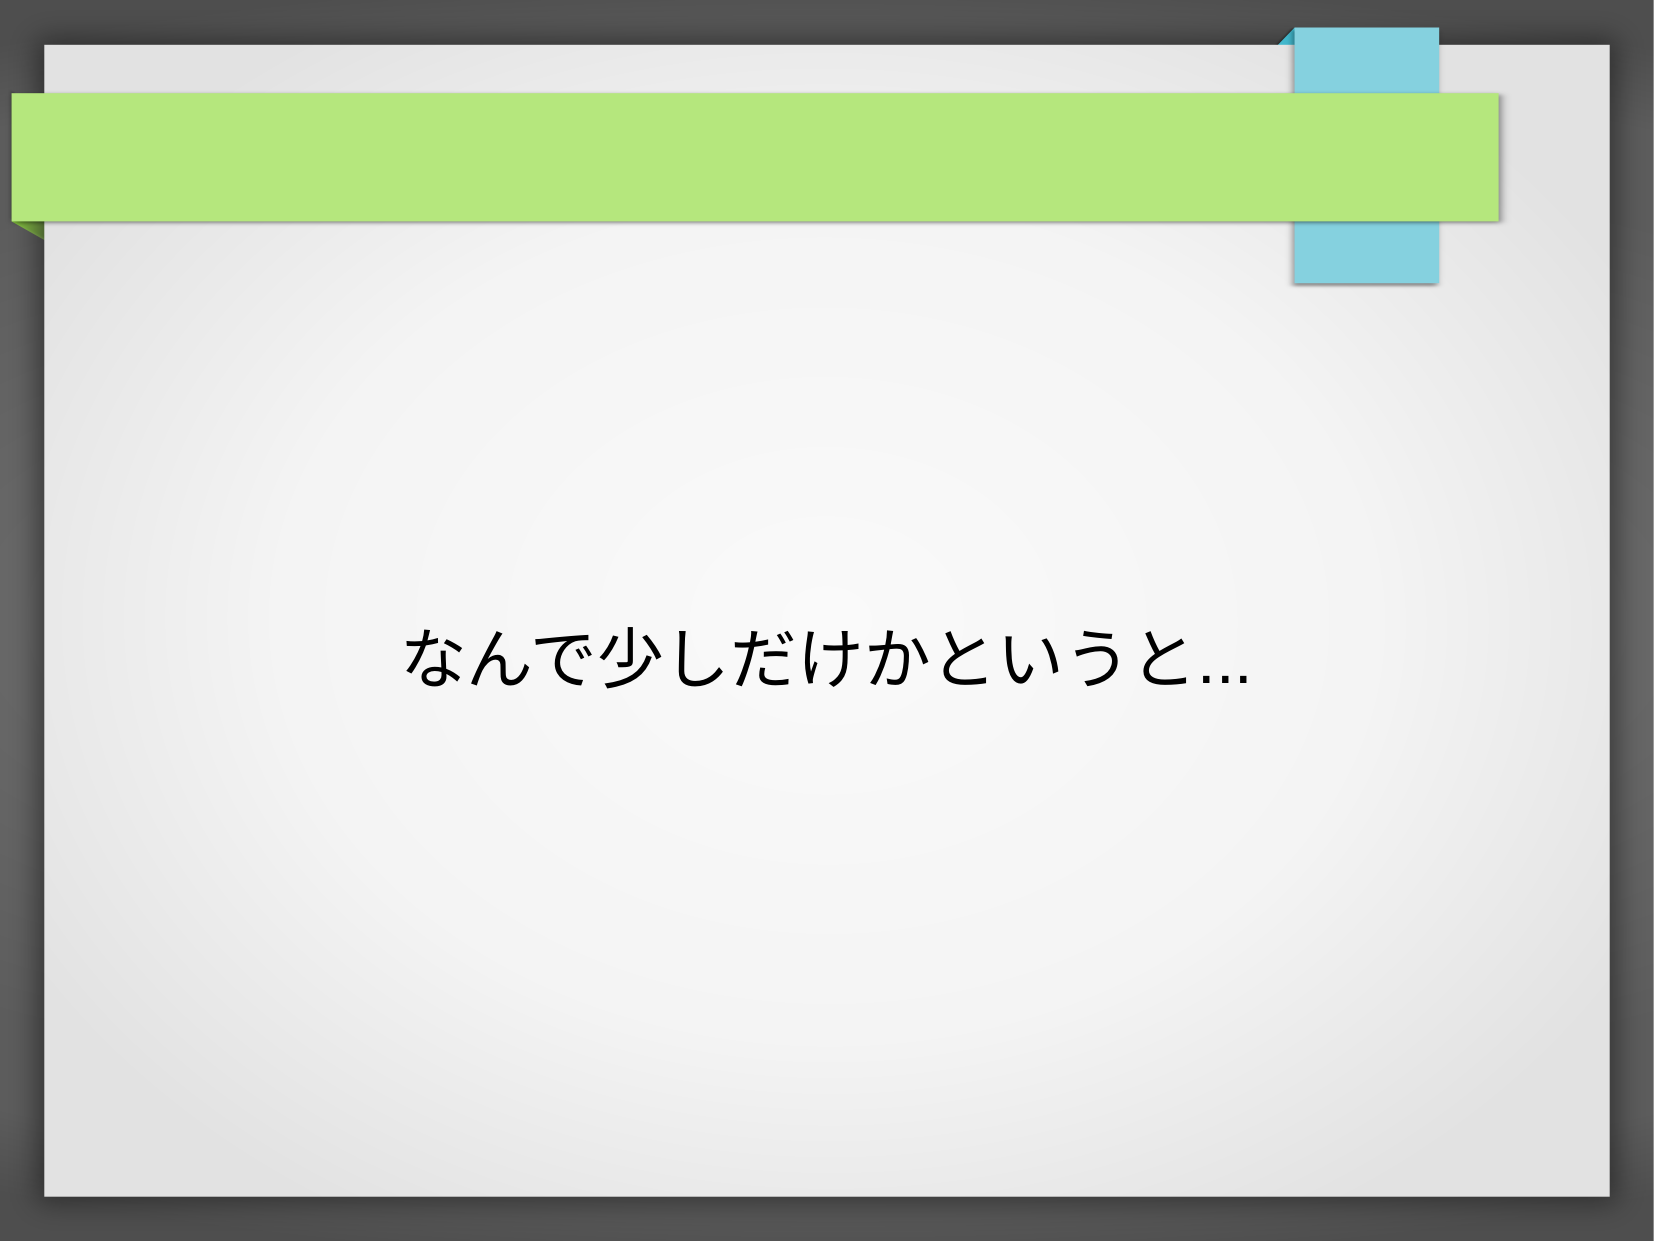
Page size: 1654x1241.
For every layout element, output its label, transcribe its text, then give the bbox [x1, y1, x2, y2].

picture [0, 0, 1654, 1241]
subtitle なんで少しだけかというと... [82, 295, 1571, 1015]
